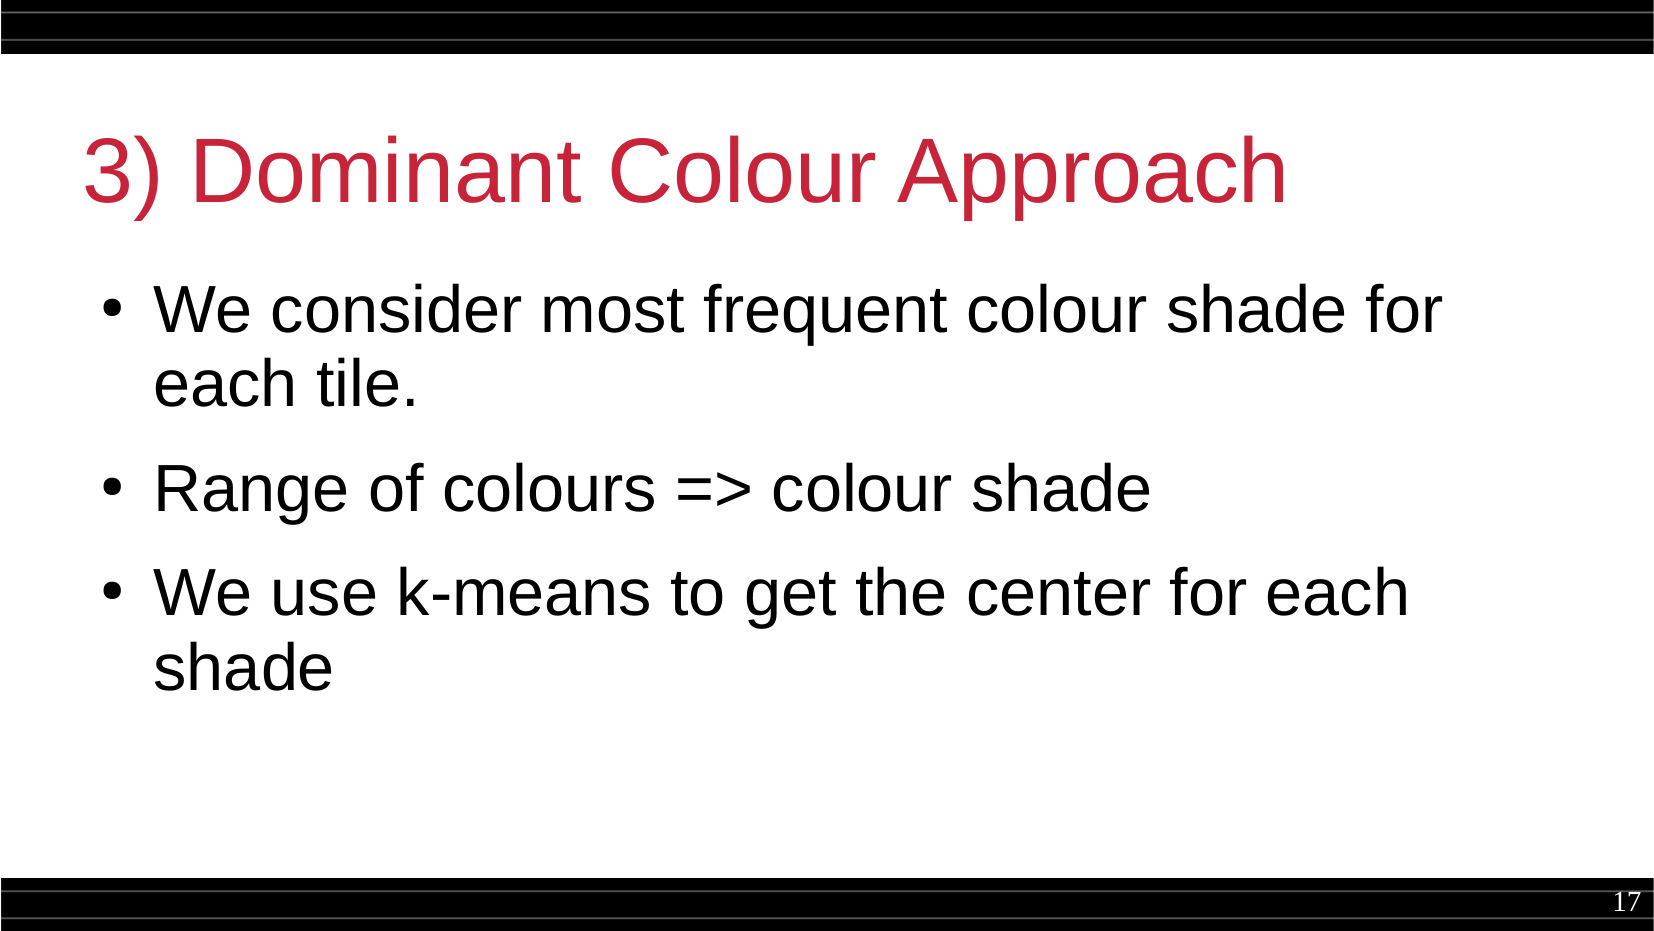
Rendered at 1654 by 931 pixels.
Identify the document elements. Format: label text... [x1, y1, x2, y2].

list We consider most frequent colour shade for each tile. Range of colours => colour shade We use k-means to get the center for each shade [82, 271, 1571, 758]
picture [1, 878, 1654, 931]
title 3) Dominant Colour Approach [82, 92, 1571, 249]
picture [1, 0, 1654, 54]
